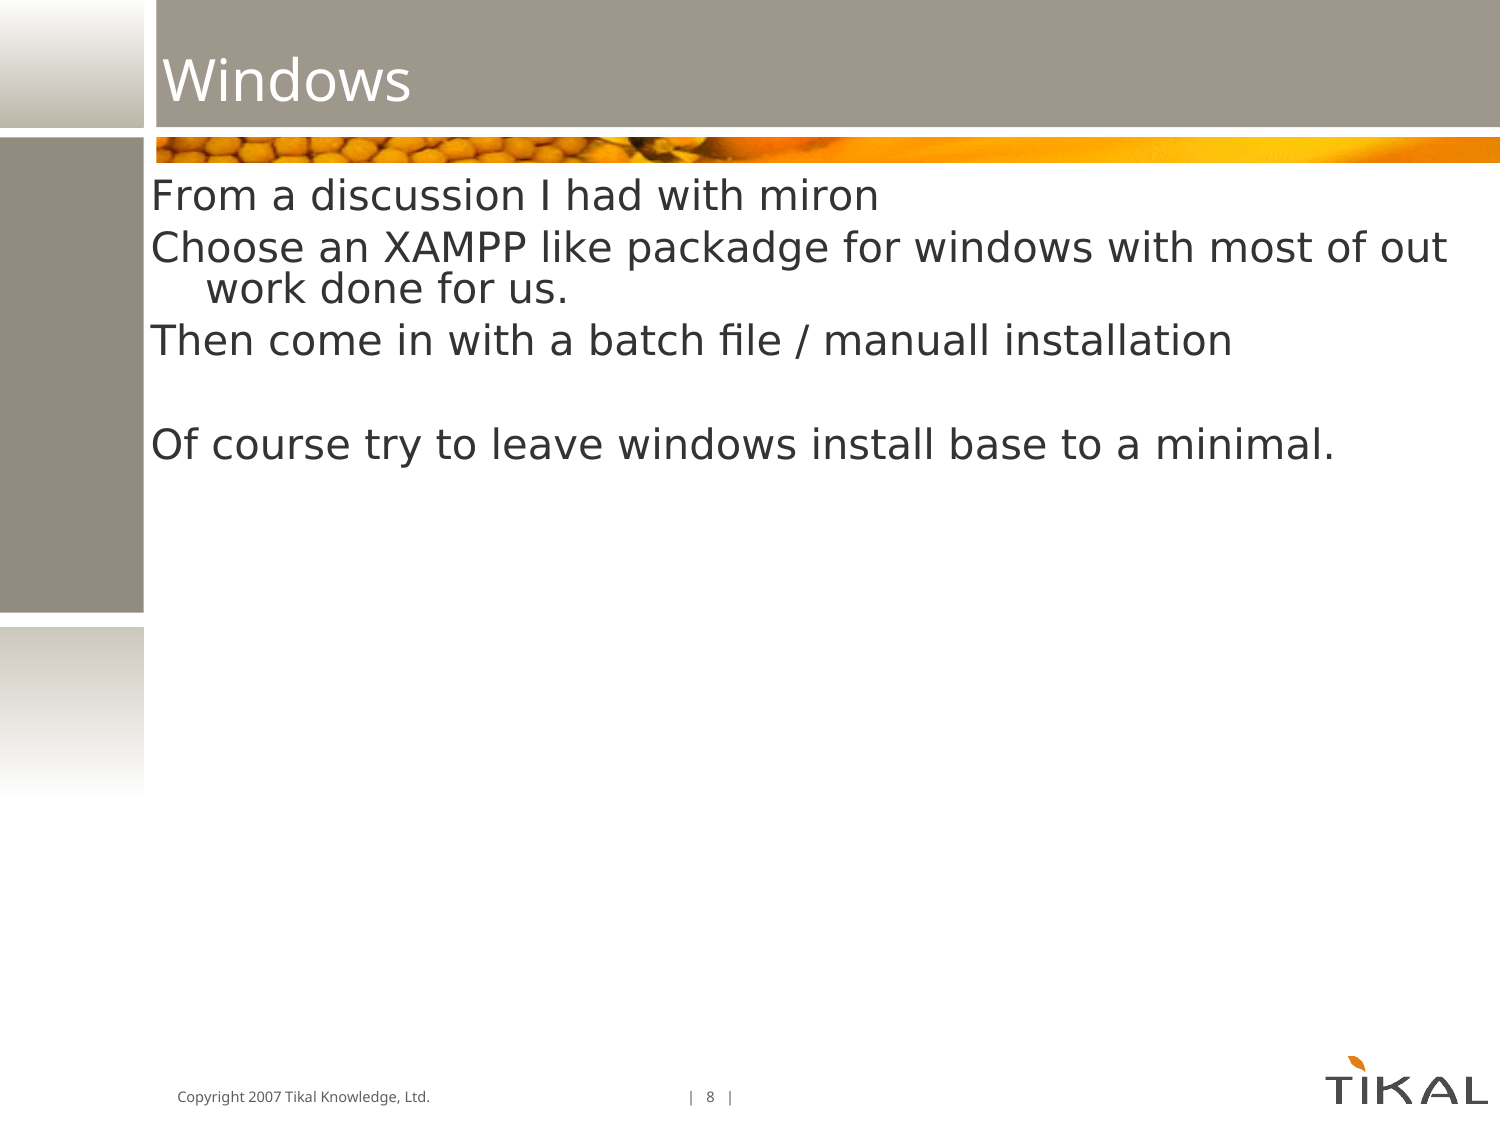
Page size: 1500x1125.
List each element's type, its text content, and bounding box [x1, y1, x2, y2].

text_box From a discussion I had with miron Choose an XAMPP like packadge for windows with most of out work done for us. Then come in with a batch file / manuall installation Of course try to leave windows install base to a minimal. [150, 177, 1463, 1013]
picture [1312, 1034, 1500, 1125]
picture [156, 137, 1500, 163]
text_box Windows [162, 24, 1449, 125]
